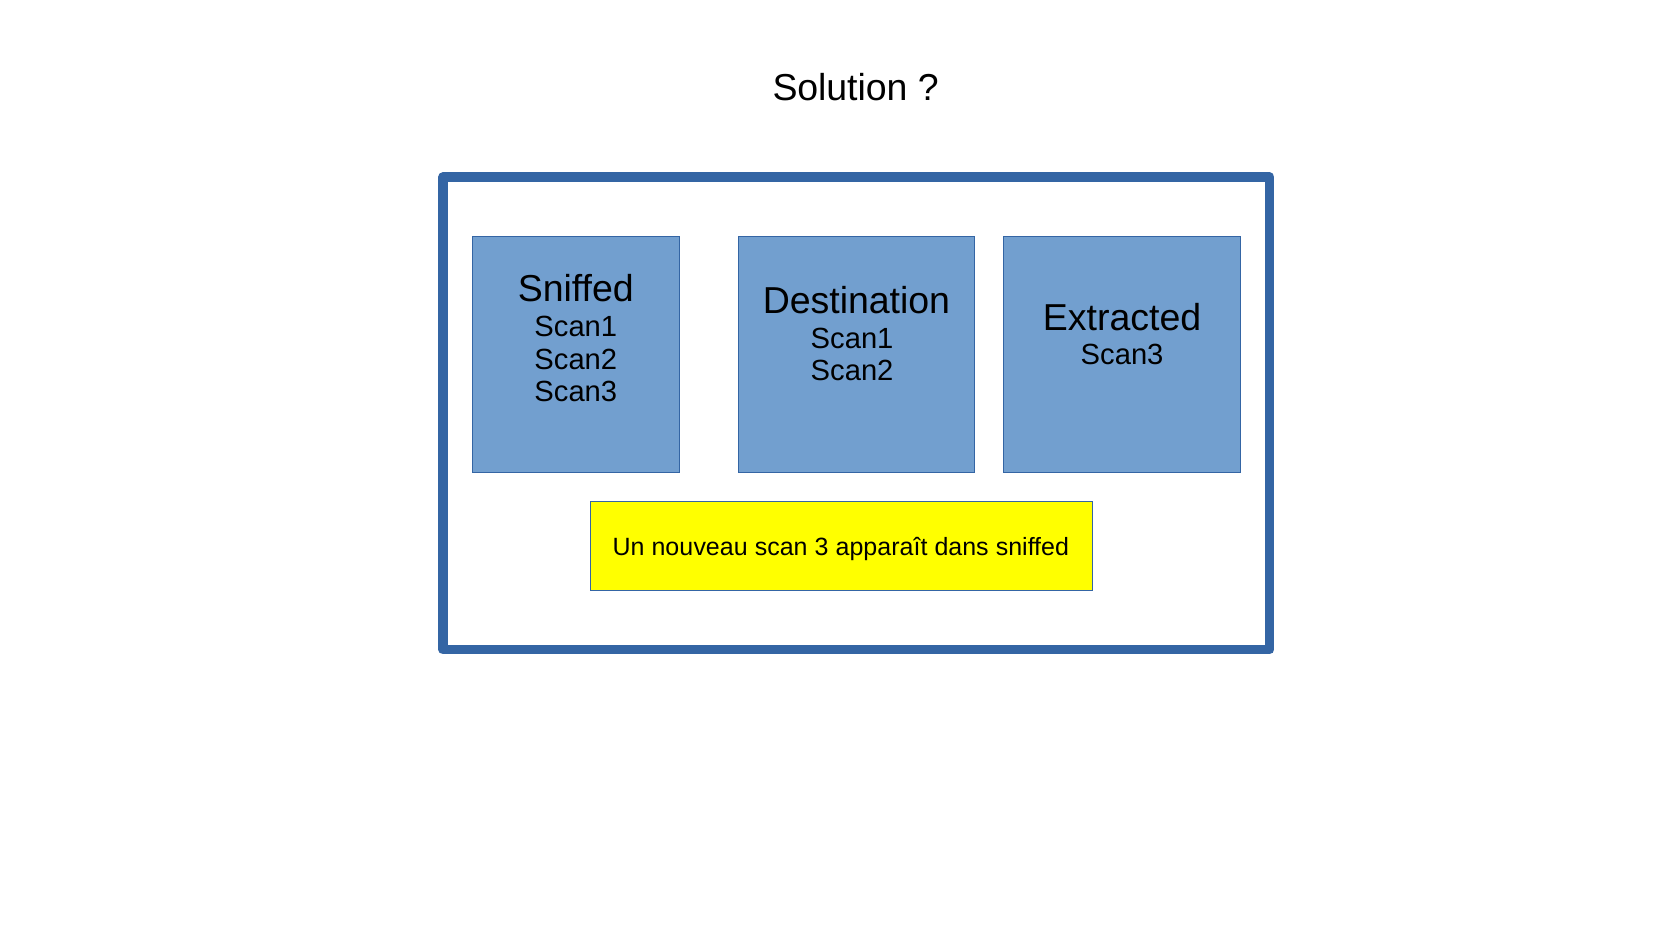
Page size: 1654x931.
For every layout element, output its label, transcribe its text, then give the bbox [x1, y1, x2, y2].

text_box [442, 177, 1270, 650]
text_box Solution ? [620, 59, 1092, 124]
text_box Un nouveau scan 3 apparaît dans sniffed [590, 501, 1093, 591]
